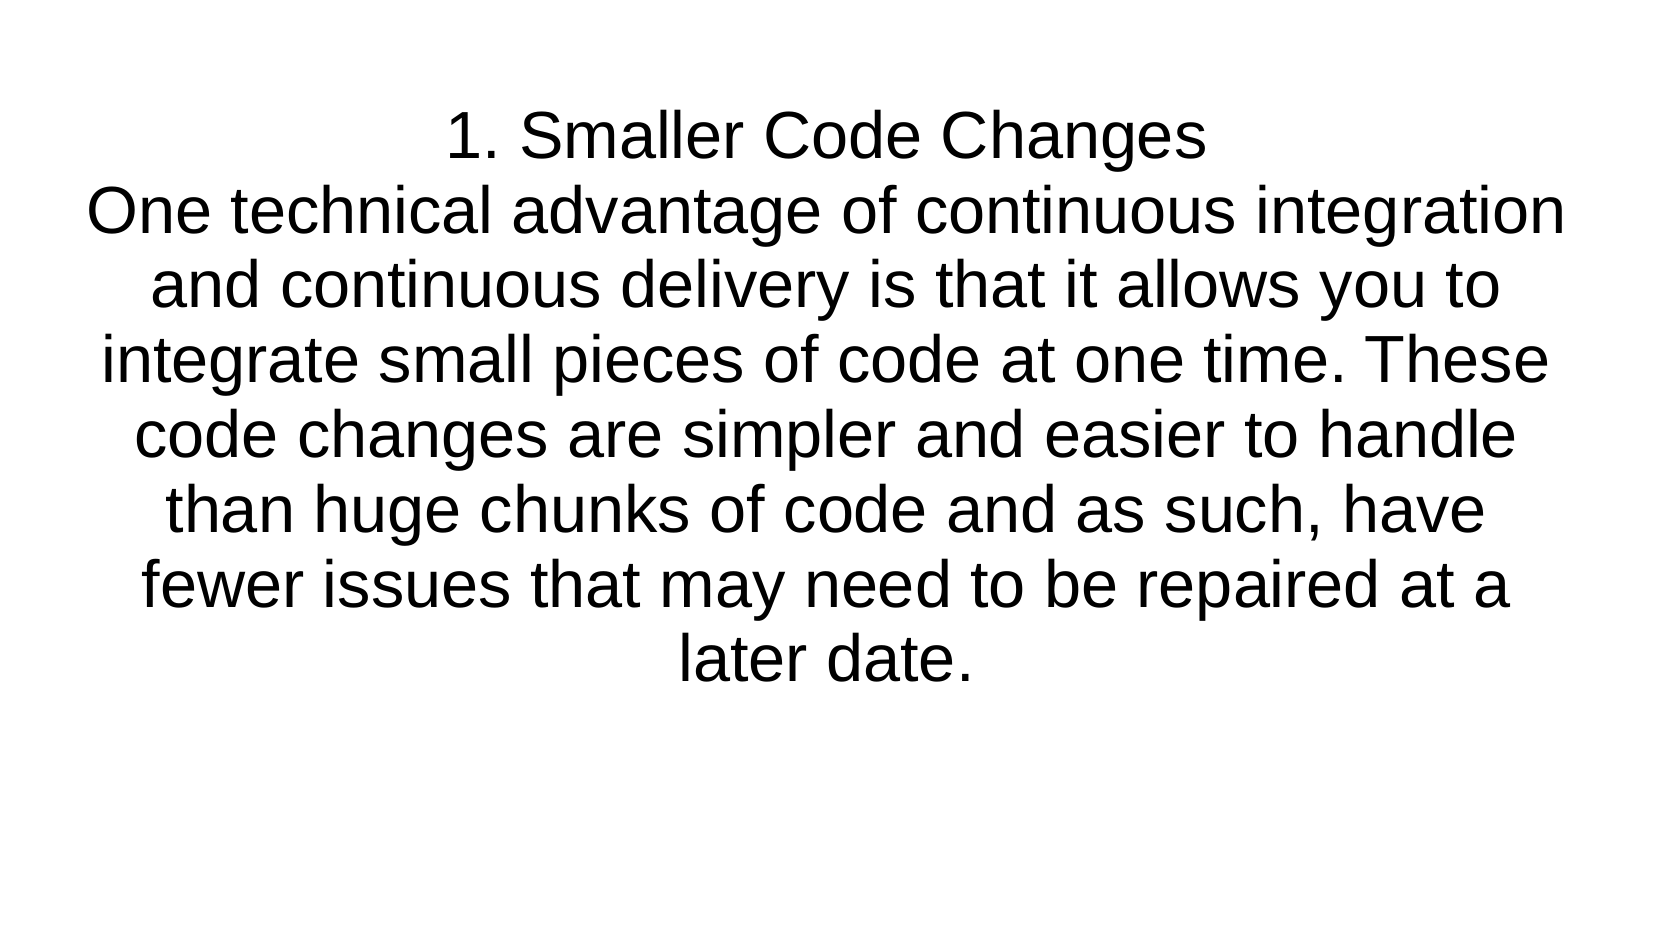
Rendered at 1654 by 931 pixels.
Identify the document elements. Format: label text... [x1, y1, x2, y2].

subtitle 1. Smaller Code Changes One technical advantage of continuous integration and continuous delivery is that it allows you to integrate small pieces of code at one time. These code changes are simpler and easier to handle than huge chunks of code and as such, have fewer issues that may need to be repaired at a later date. [82, 37, 1571, 757]
